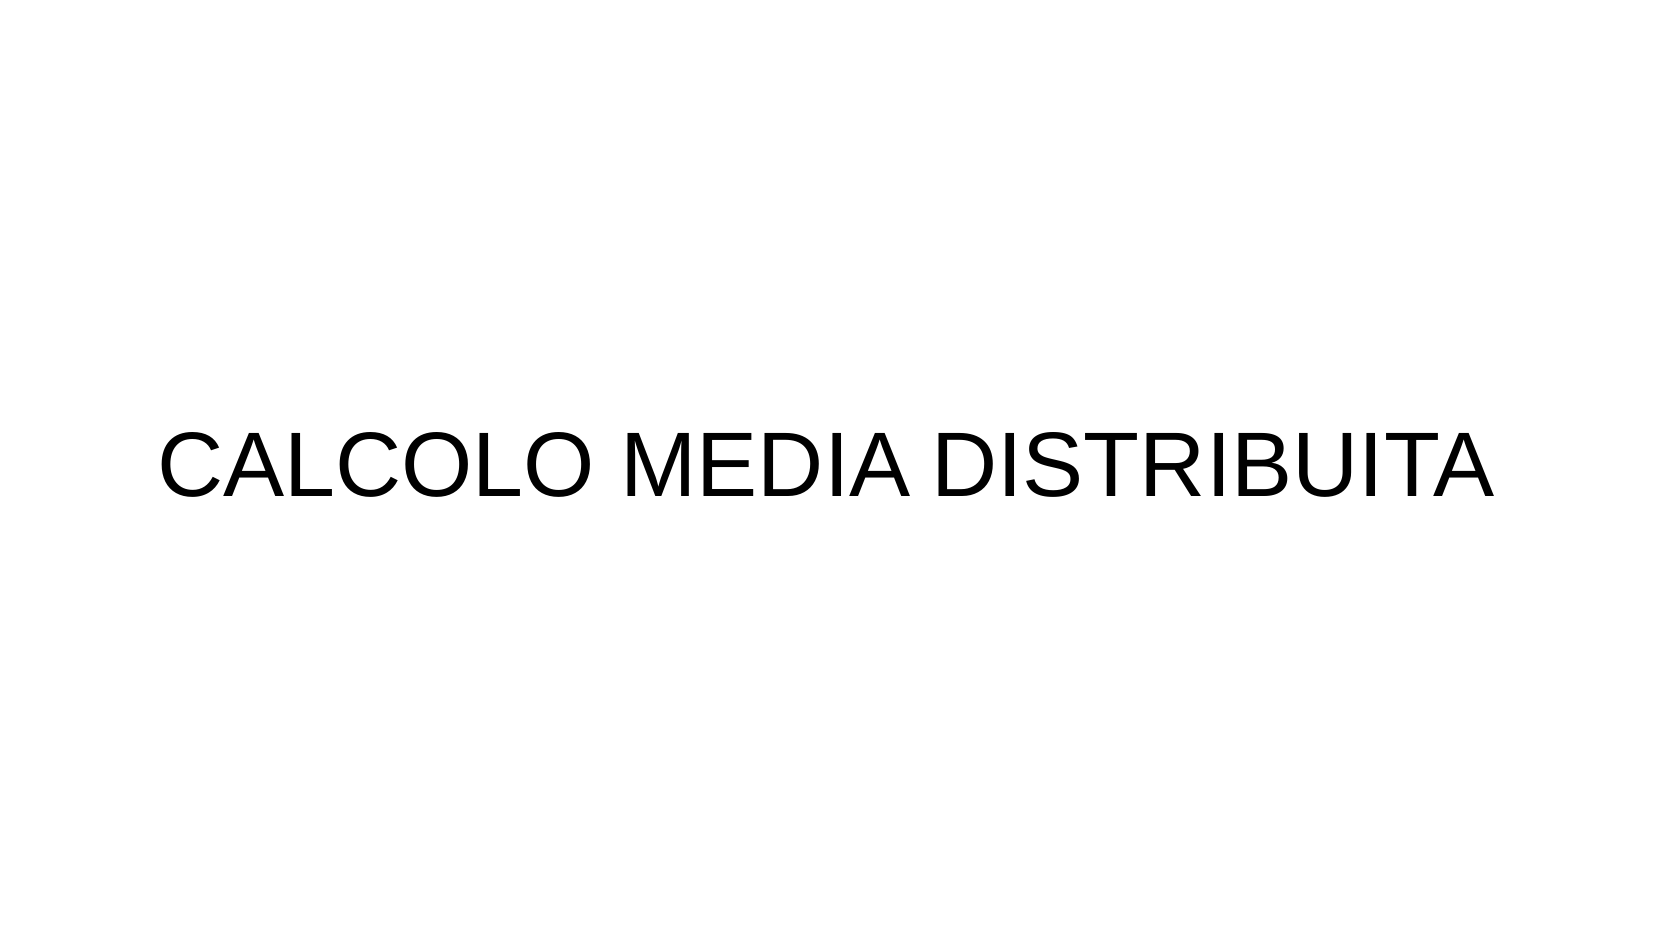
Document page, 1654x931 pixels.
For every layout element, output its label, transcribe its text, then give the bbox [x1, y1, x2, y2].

title CALCOLO MEDIA DISTRIBUITA [82, 387, 1571, 543]
